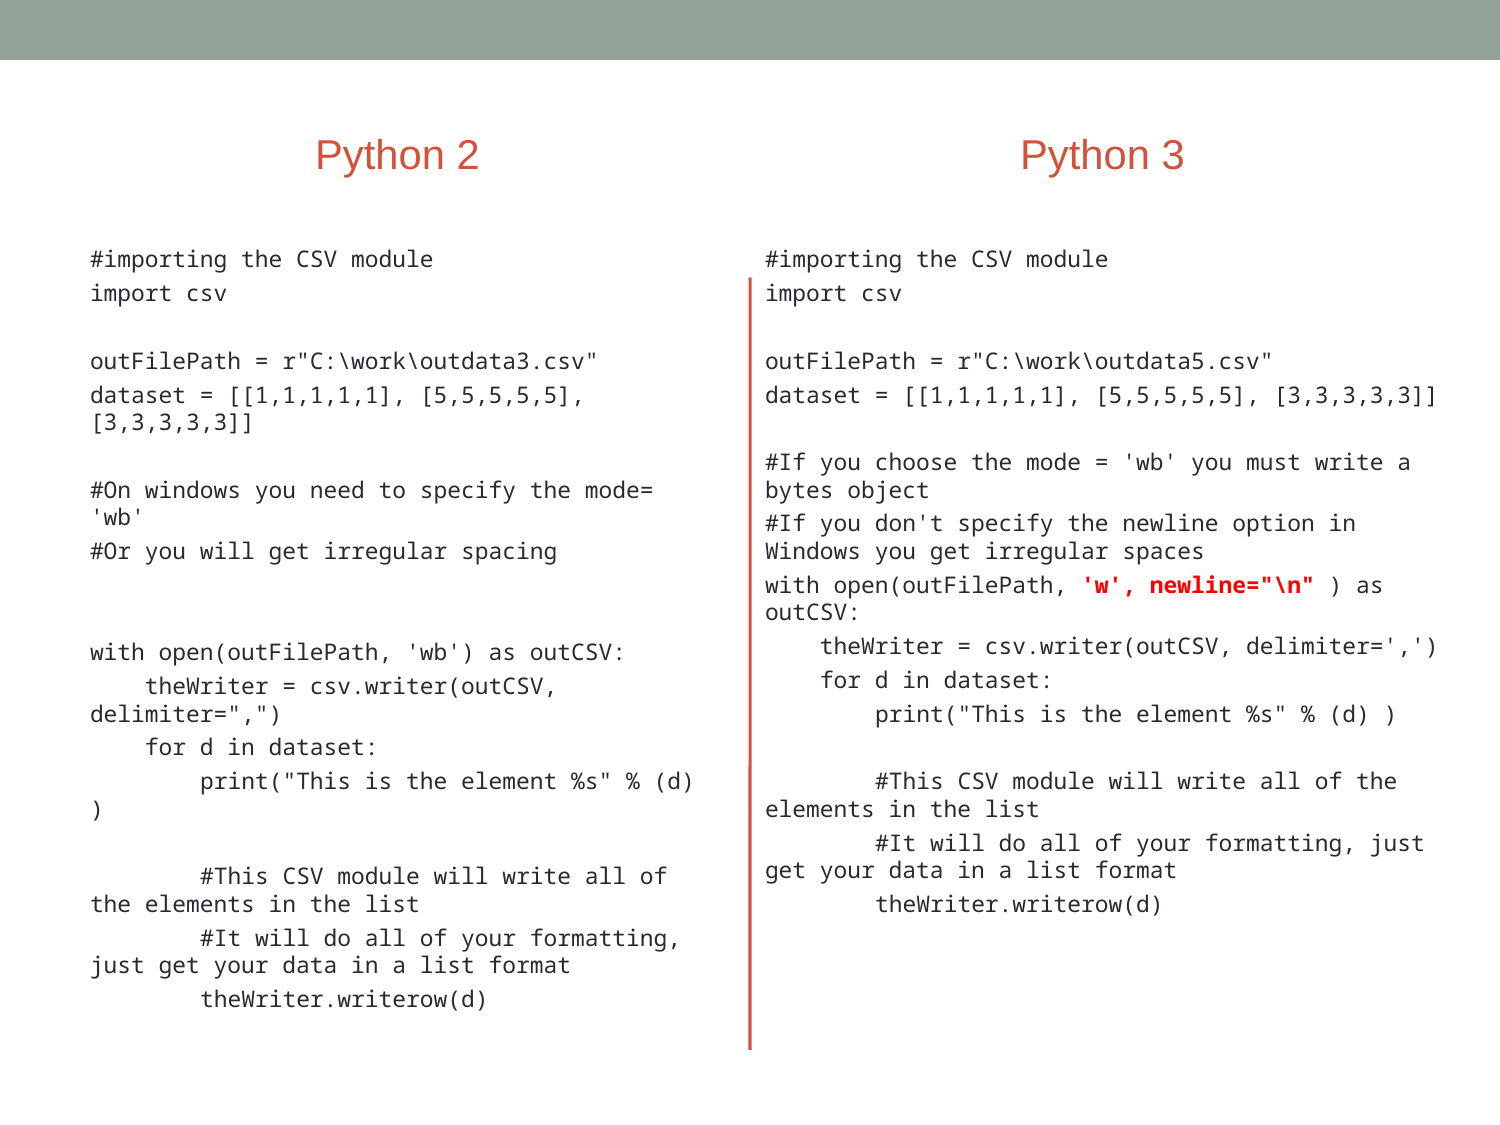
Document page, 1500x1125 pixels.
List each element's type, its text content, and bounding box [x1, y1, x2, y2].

list #importing the CSV module import csv outFilePath = r"C:\work\outdata5.csv" dataset = [[1,1,1,1,1], [5,5,5,5,5], [3,3,3,3,3]] #If you choose the mode = 'wb' you must write a bytes object #If you don't specify the newline option in Windows you get irregular spaces with open(outFilePath, 'w', newline="\n" ) as outCSV: theWriter = csv.writer(outCSV, delimiter=',') for d in dataset: print("This is the element %s" % (d) ) #This CSV module will write all of the elements in the list #It will do all of your formatting, just get your data in a list format theWriter.writerow(d) [750, 237, 1471, 1049]
list Python 2 [75, 99, 721, 205]
list Python 3 [780, 99, 1426, 205]
list #importing the CSV module import csv outFilePath = r"C:\work\outdata3.csv" dataset = [[1,1,1,1,1], [5,5,5,5,5], [3,3,3,3,3]] #On windows you need to specify the mode= 'wb' #Or you will get irregular spacing with open(outFilePath, 'wb') as outCSV: theWriter = csv.writer(outCSV, delimiter=",") for d in dataset: print("This is the element %s" % (d) ) #This CSV module will write all of the elements in the list #It will do all of your formatting, just get your data in a list format theWriter.writerow(d) [75, 237, 721, 1049]
